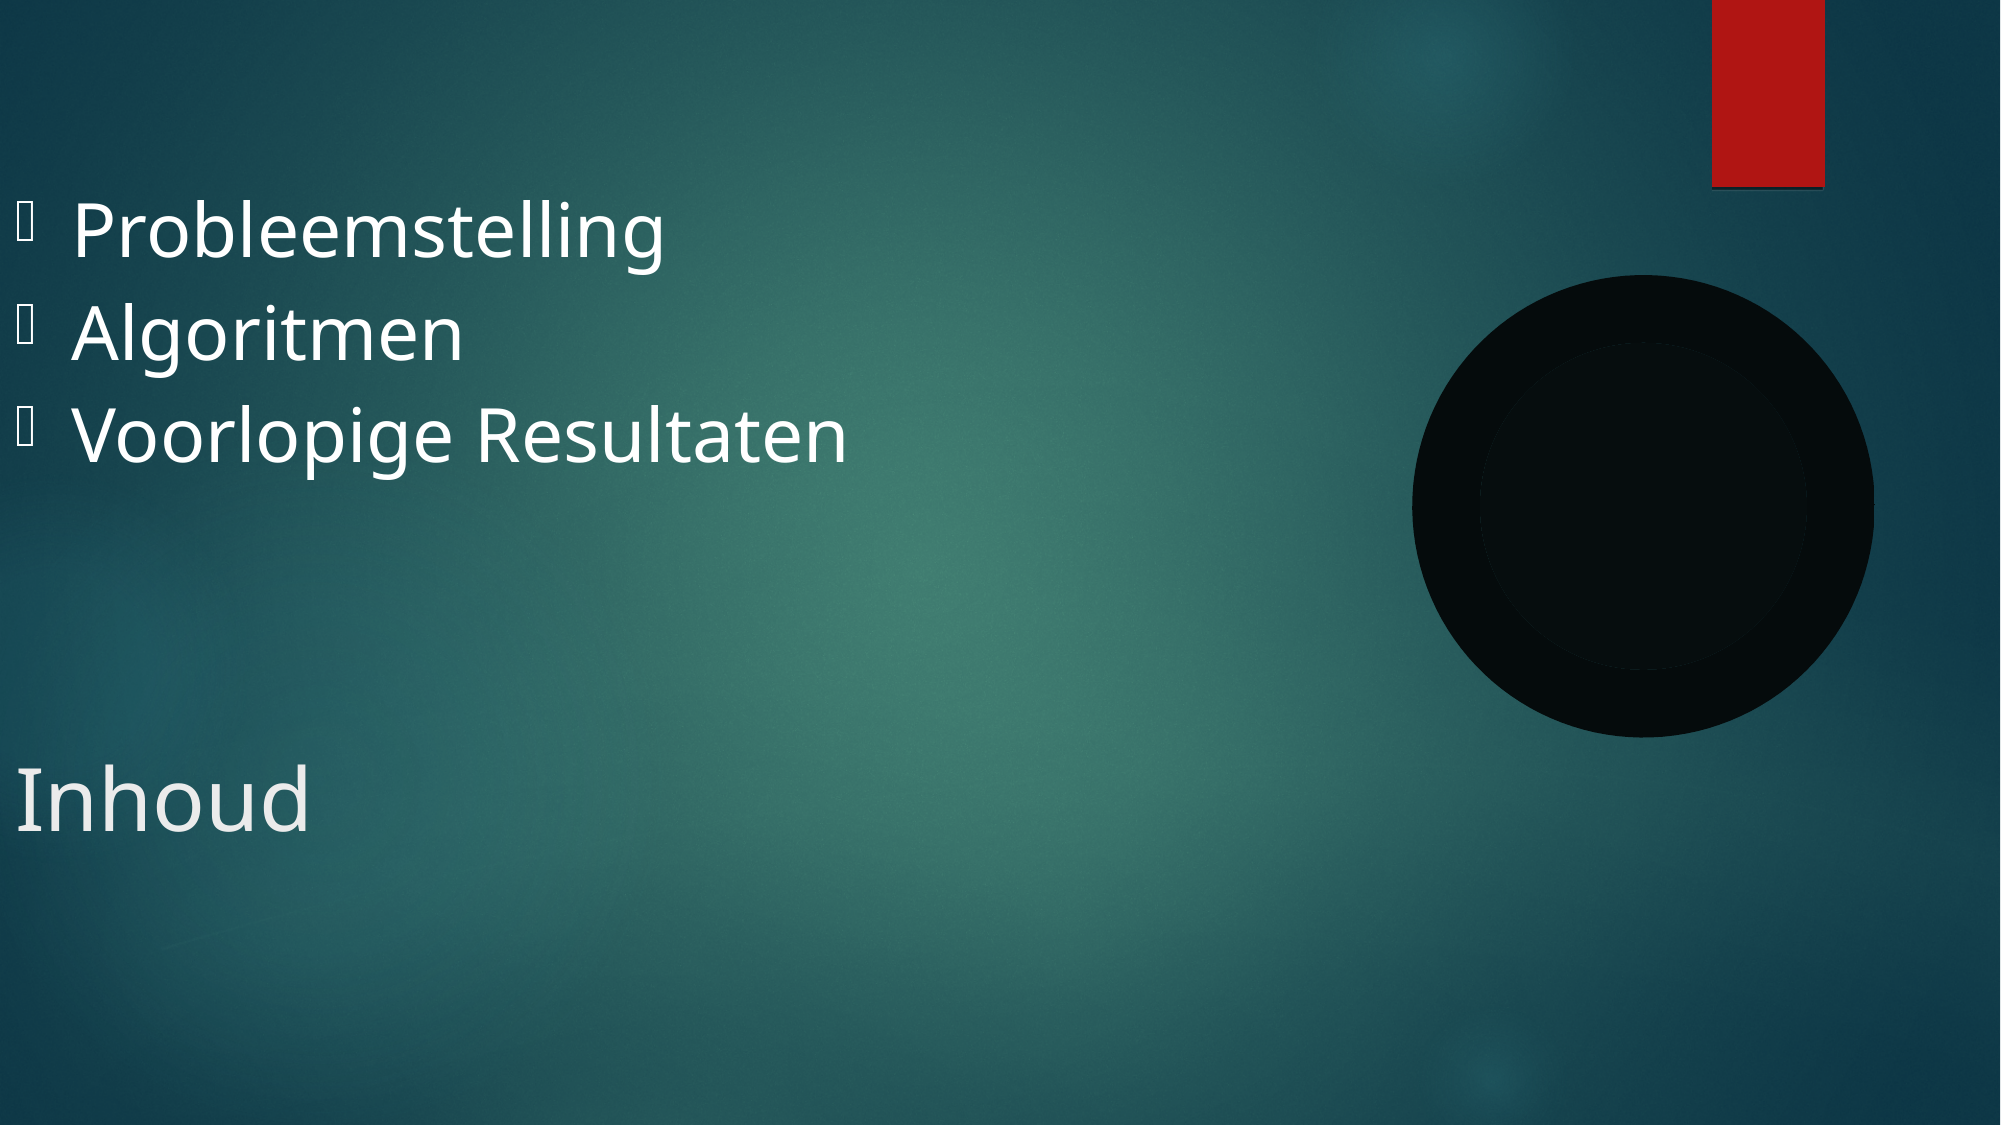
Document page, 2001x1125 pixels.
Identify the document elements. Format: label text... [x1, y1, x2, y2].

list Probleemstelling Algoritmen Voorlopige Resultaten [0, 112, 1401, 706]
title Inhoud [0, 736, 1401, 984]
